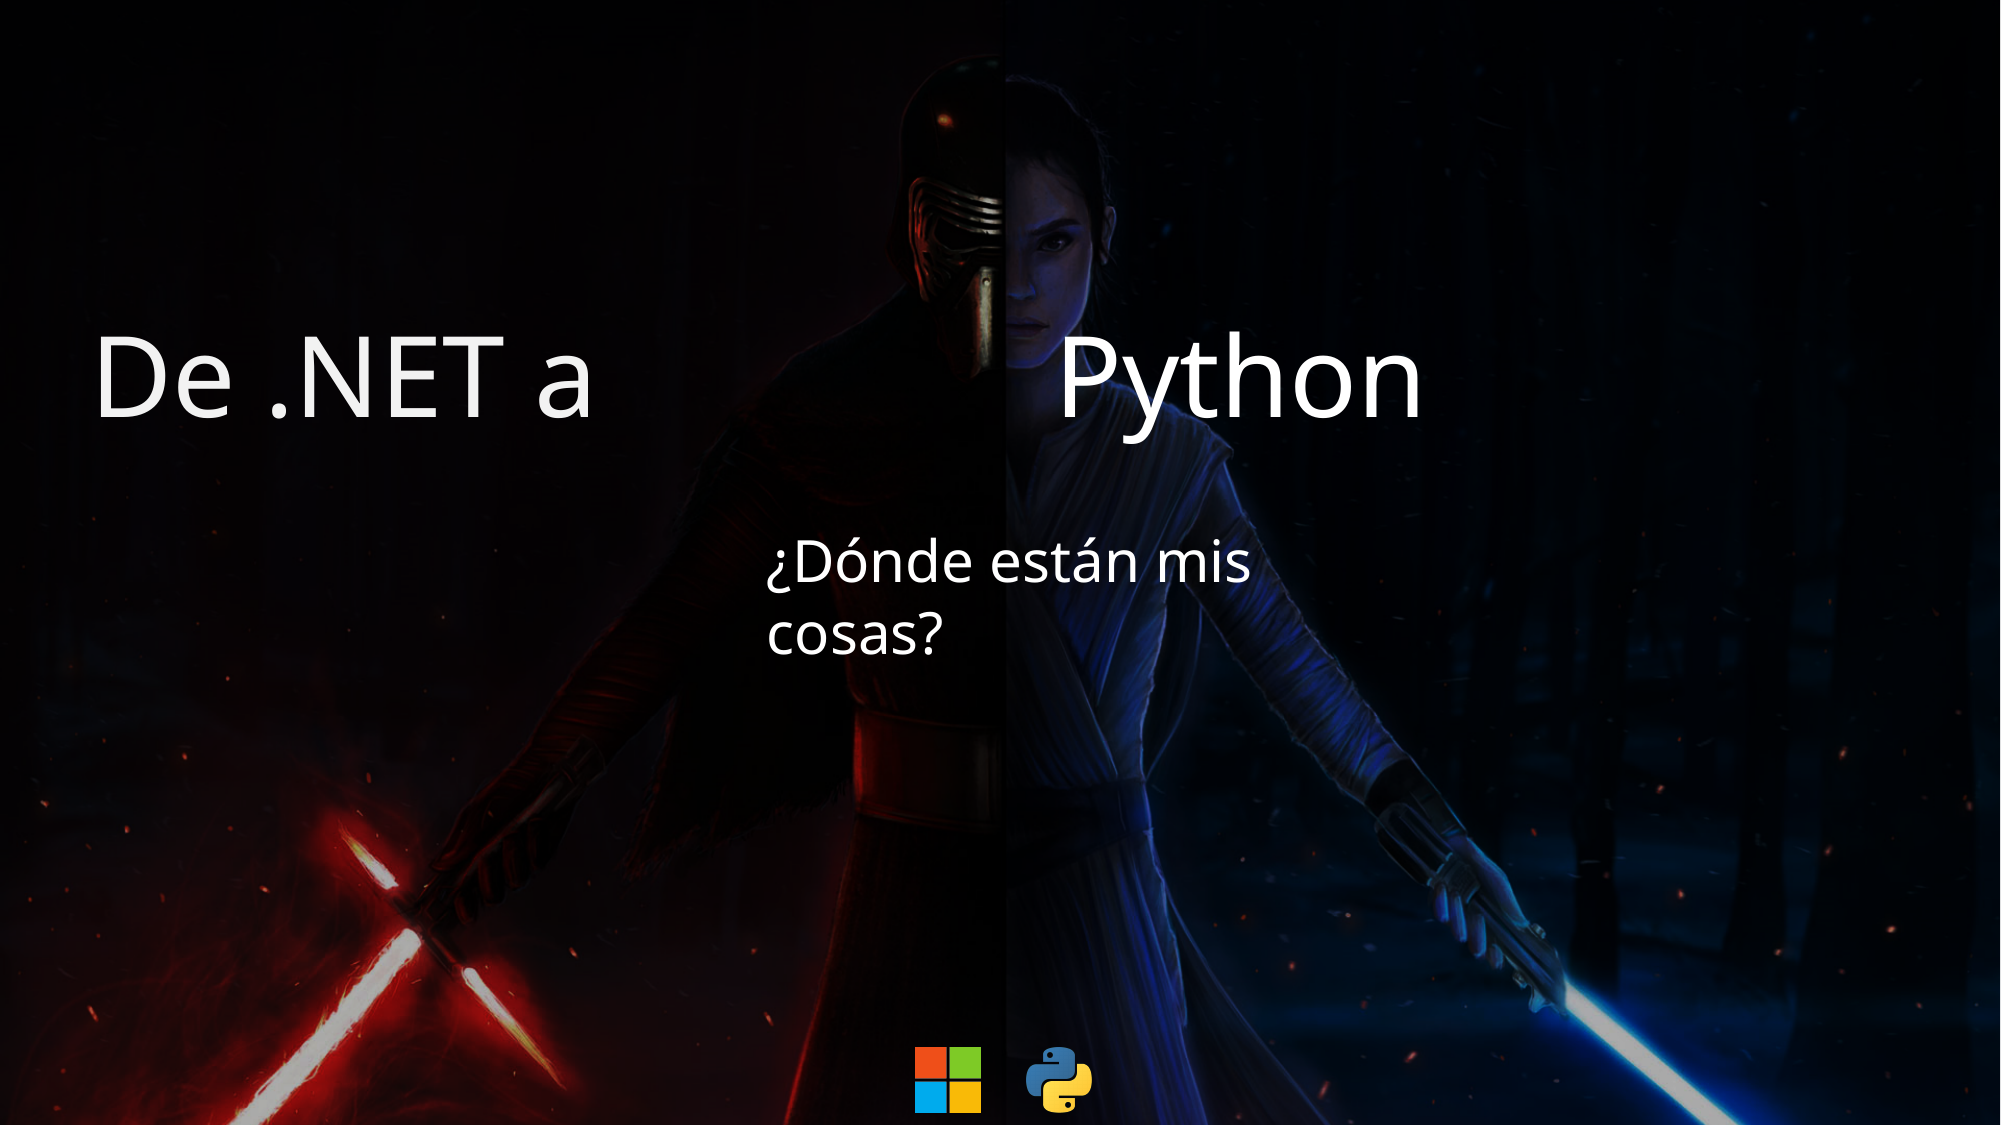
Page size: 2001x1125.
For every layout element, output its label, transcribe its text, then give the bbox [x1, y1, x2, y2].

title ¿Dónde están mis cosas? [1040, 488, 1376, 707]
list De .NET a [75, 299, 1040, 1113]
list Python [1040, 299, 1926, 1113]
